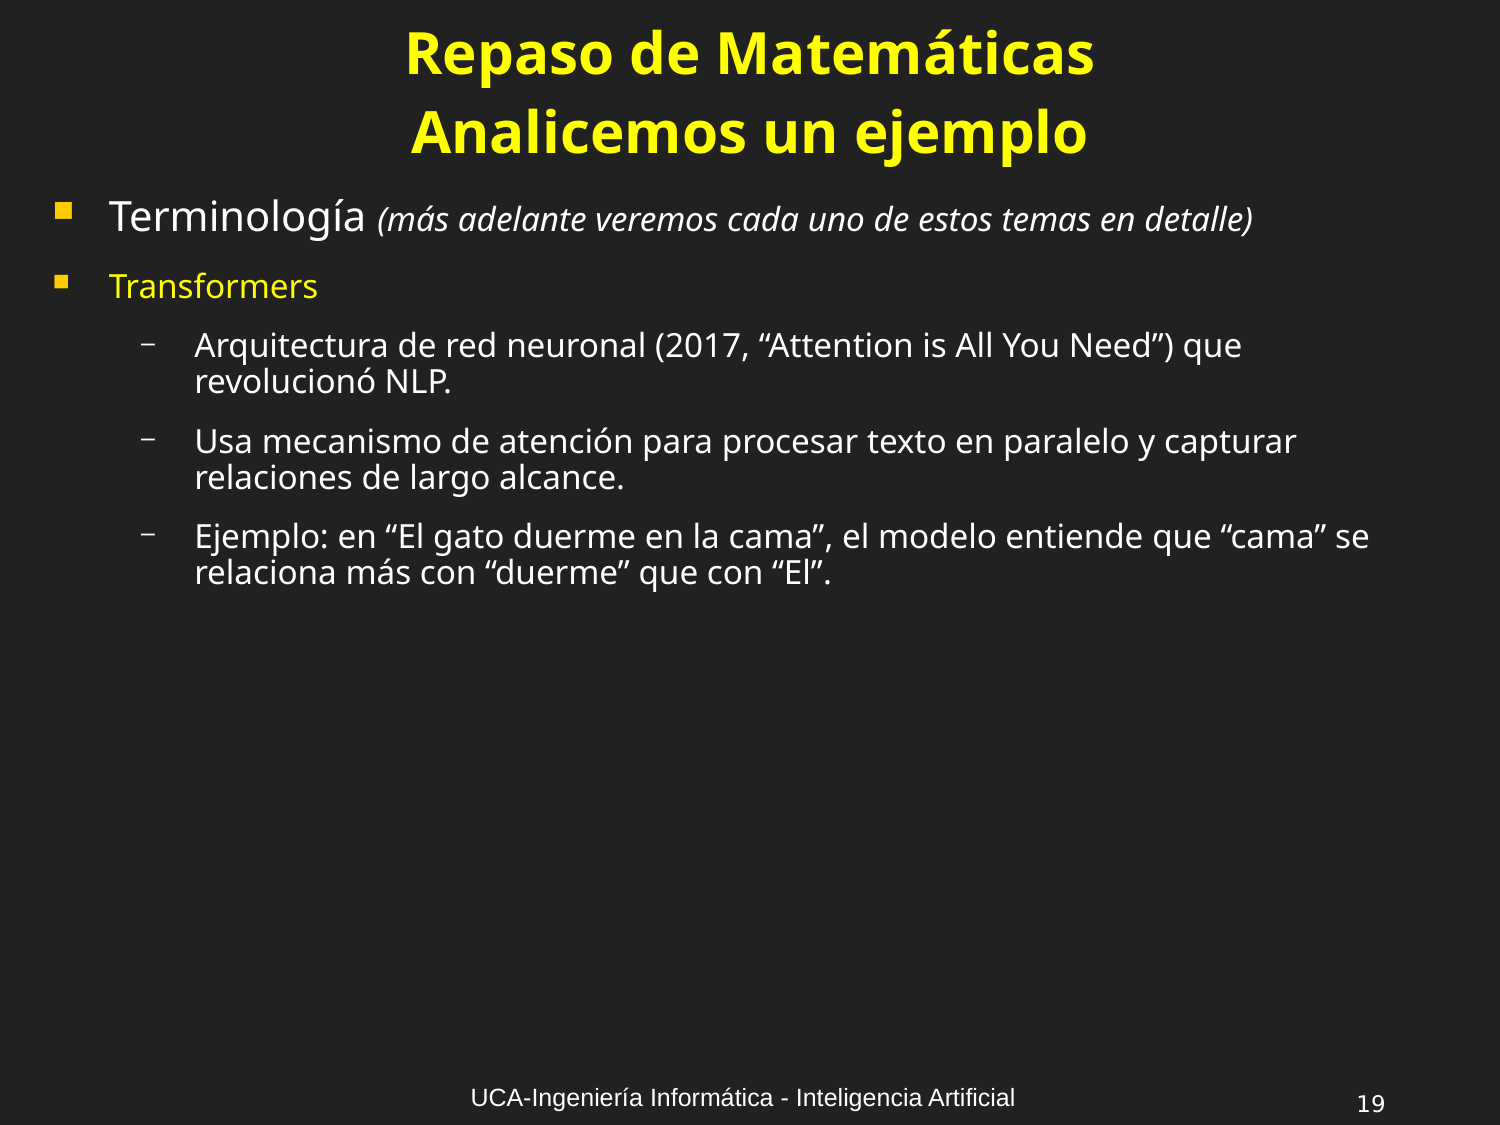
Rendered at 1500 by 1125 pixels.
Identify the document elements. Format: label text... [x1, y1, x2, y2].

list Terminología (más adelante veremos cada uno de estos temas en detalle) Transformers Arquitectura de red neuronal (2017, “Attention is All You Need”) que revolucionó NLP. Usa mecanismo de atención para procesar texto en paralelo y capturar relaciones de largo alcance. Ejemplo: en “El gato duerme en la cama”, el modelo entiende que “cama” se relaciona más con “duerme” que con “El”. [37, 187, 1388, 901]
title Repaso de Matemáticas Analicemos un ejemplo [75, 33, 1426, 150]
